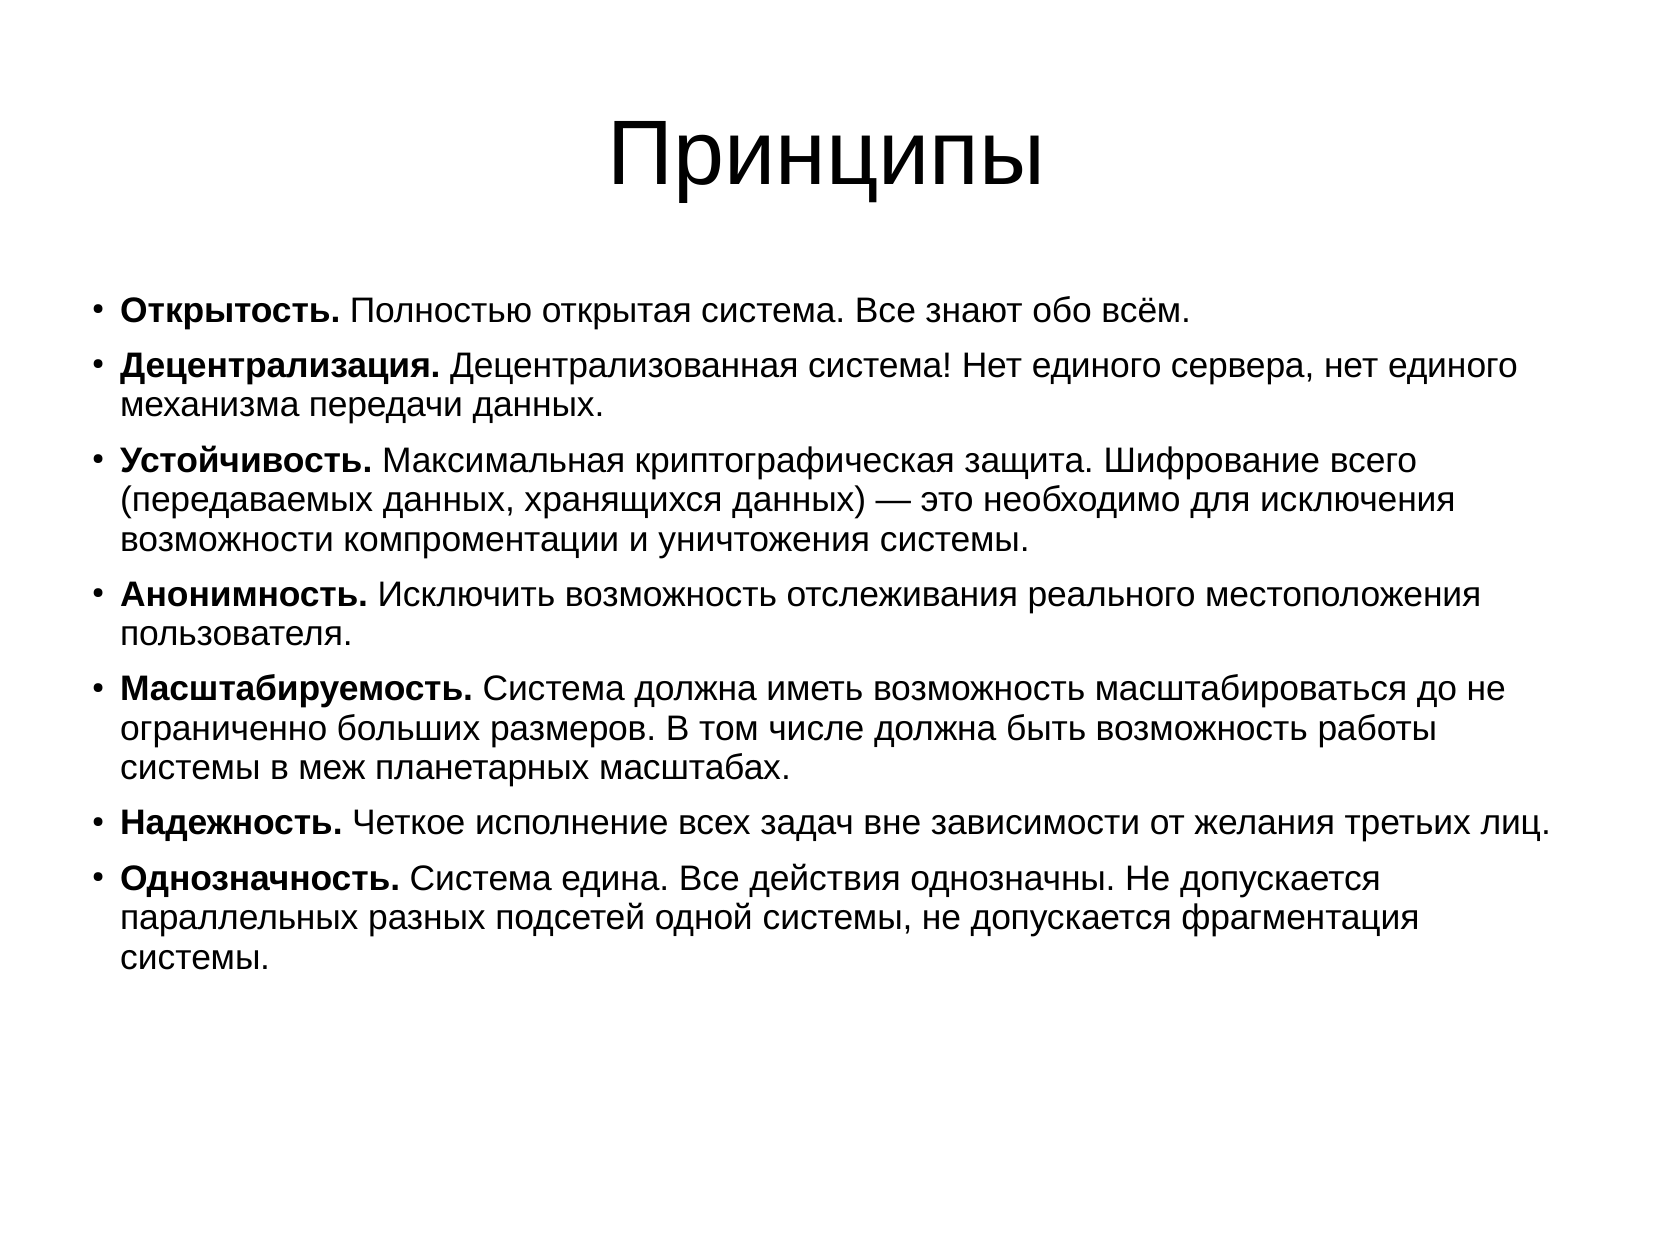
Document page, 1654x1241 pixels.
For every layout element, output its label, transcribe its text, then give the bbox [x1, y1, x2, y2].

title Принципы [82, 49, 1571, 257]
list Открытость. Полностью открытая система. Все знают обо всём. Децентрализация. Децентрализованная система! Нет единого сервера, нет единого механизма передачи данных. Устойчивость. Максимальная криптографическая защита. Шифрование всего (передаваемых данных, хранящихся данных) — это необходимо для исключения возможности компроментации и уничтожения системы. Анонимность. Исключить возможность отслеживания реального местоположения пользователя. Масштабируемость. Система должна иметь возможность масштабироваться до не ограниченно больших размеров. В том числе должна быть возможность работы системы в меж планетарных масштабах. Надежность. Четкое исполнение всех задач вне зависимости от желания третьих лиц. Однозначность. Система едина. Все действия однозначны. Не допускается параллельных разных подсетей одной системы, не допускается фрагментация системы. [82, 290, 1571, 1010]
